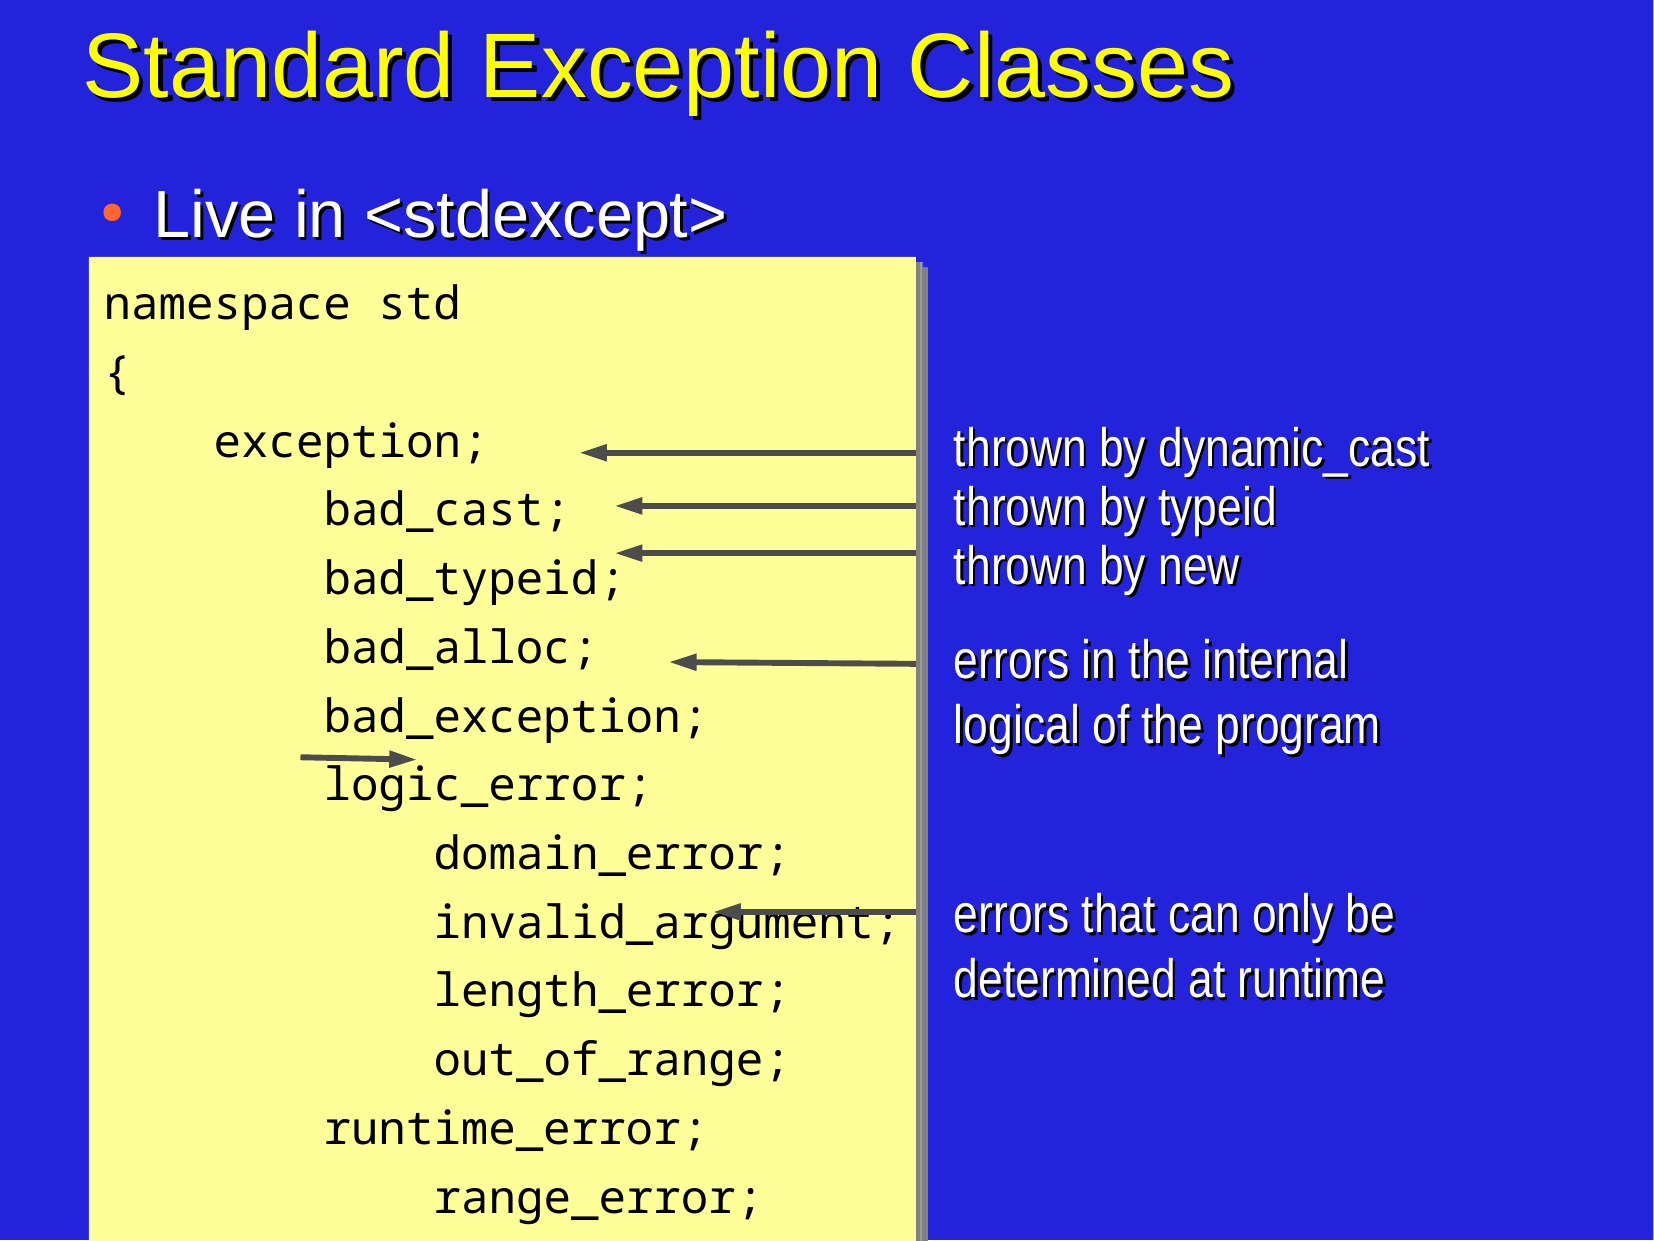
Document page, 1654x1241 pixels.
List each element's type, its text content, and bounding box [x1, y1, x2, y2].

text_box errors that can only be determined at runtime [939, 871, 1461, 1017]
list Live in <stdexcept> [82, 177, 1571, 1182]
text_box thrown by typeid [939, 485, 1461, 545]
title Standard Exception Classes [82, 2, 1571, 130]
text_box errors in the internal logical of the program [939, 617, 1461, 763]
text_box namespace std { exception; bad_cast; bad_typeid; bad_alloc; bad_exception; logic_error; domain_error; invalid_argument; length_error; out_of_range; runtime_error; range_error; overflow_error; underflow_error; ... } [88, 256, 916, 1241]
text_box thrown by dynamic_cast [939, 404, 1461, 485]
text_box thrown by new [939, 545, 1461, 604]
